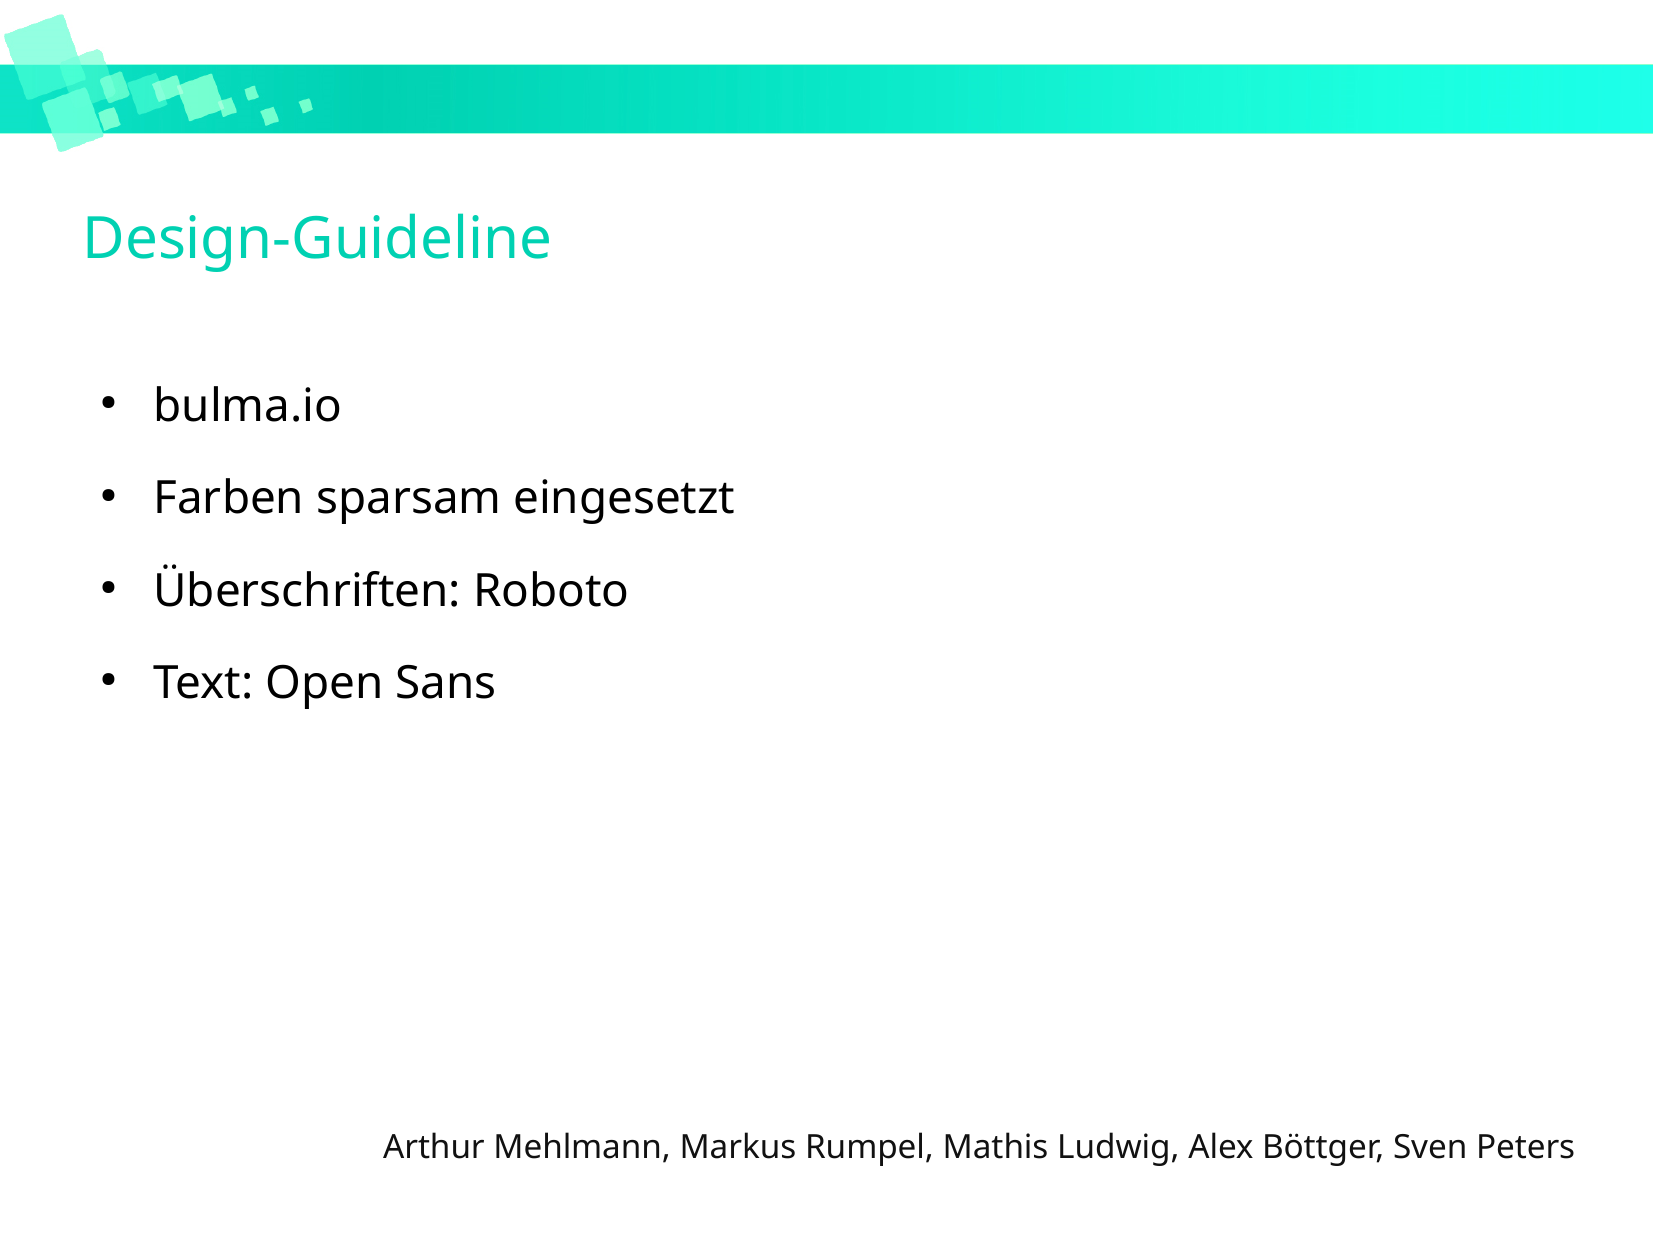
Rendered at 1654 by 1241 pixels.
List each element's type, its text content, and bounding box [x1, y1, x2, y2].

list bulma.io Farben sparsam eingesetzt Überschriften: Roboto Text: Open Sans [82, 372, 1571, 1093]
picture [0, 0, 1653, 1238]
list Arthur Mehlmann, Markus Rumpel, Mathis Ludwig, Alex Böttger, Sven Peters [89, 1123, 1578, 1169]
title Design-Guideline [82, 132, 1571, 340]
